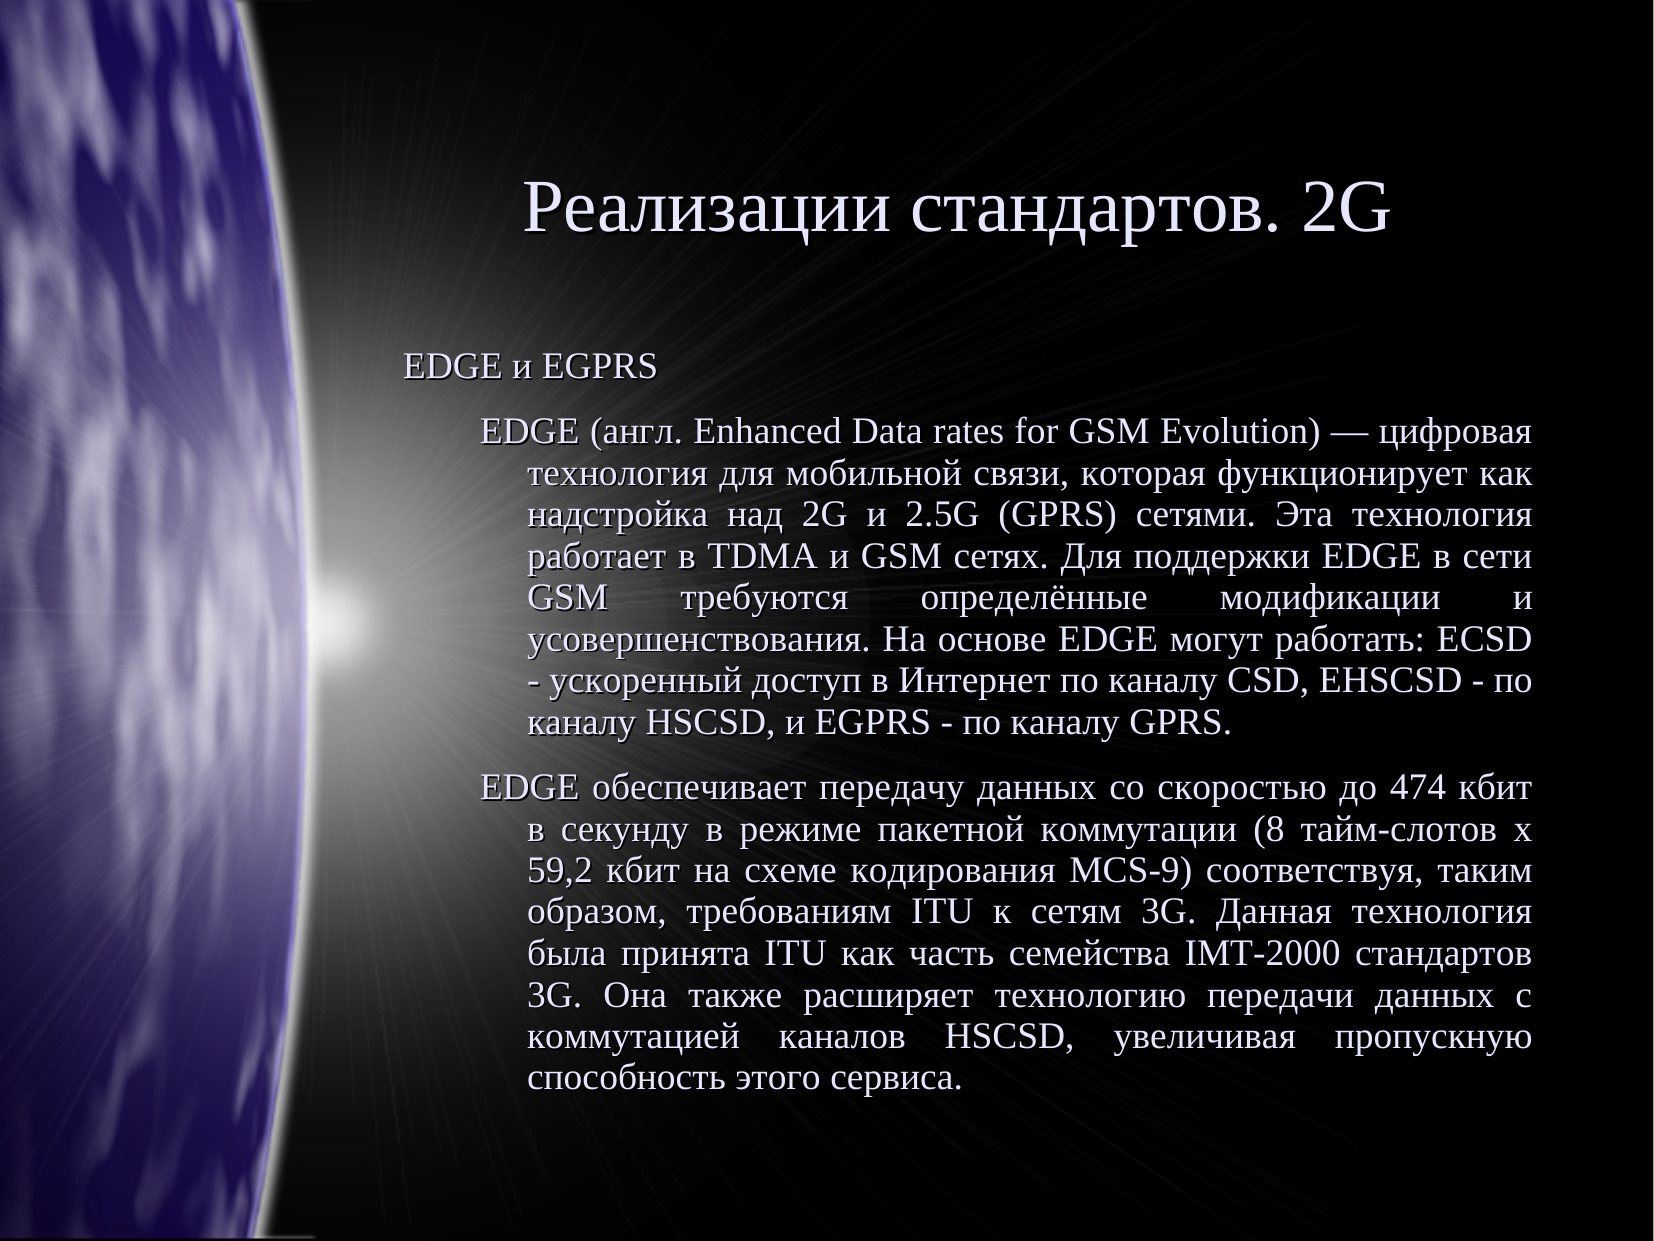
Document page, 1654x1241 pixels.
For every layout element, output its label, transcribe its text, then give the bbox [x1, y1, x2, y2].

list EDGE и EGPRS EDGE (англ. Enhanced Data rates for GSM Evolution) — цифровая технология для мобильной связи, которая функционирует как надстройка над 2G и 2.5G (GPRS) сетями. Эта технология работает в TDMA и GSM сетях. Для поддержки EDGE в сети GSM требуются определённые модификации и усовершенствования. На основе EDGE могут работать: ECSD - ускоренный доступ в Интернет по каналу CSD, EHSCSD - по каналу HSCSD, и EGPRS - по каналу GPRS. EDGE обеспечивает передачу данных со скоростью до 474 кбит в секунду в режиме пакетной коммутации (8 тайм-слотов x 59,2 кбит на схеме кодирования MCS-9) соответствуя, таким образом, требованиям ITU к сетям 3G. Данная технология была принята ITU как часть семейства IMT-2000 стандартов 3G. Она также расширяет технологию передачи данных с коммутацией каналов HSCSD, увеличивая пропускную способность этого сервиса. [385, 344, 1534, 1158]
picture [0, 0, 1654, 1241]
title Реализации стандартов. 2G [383, 102, 1534, 311]
